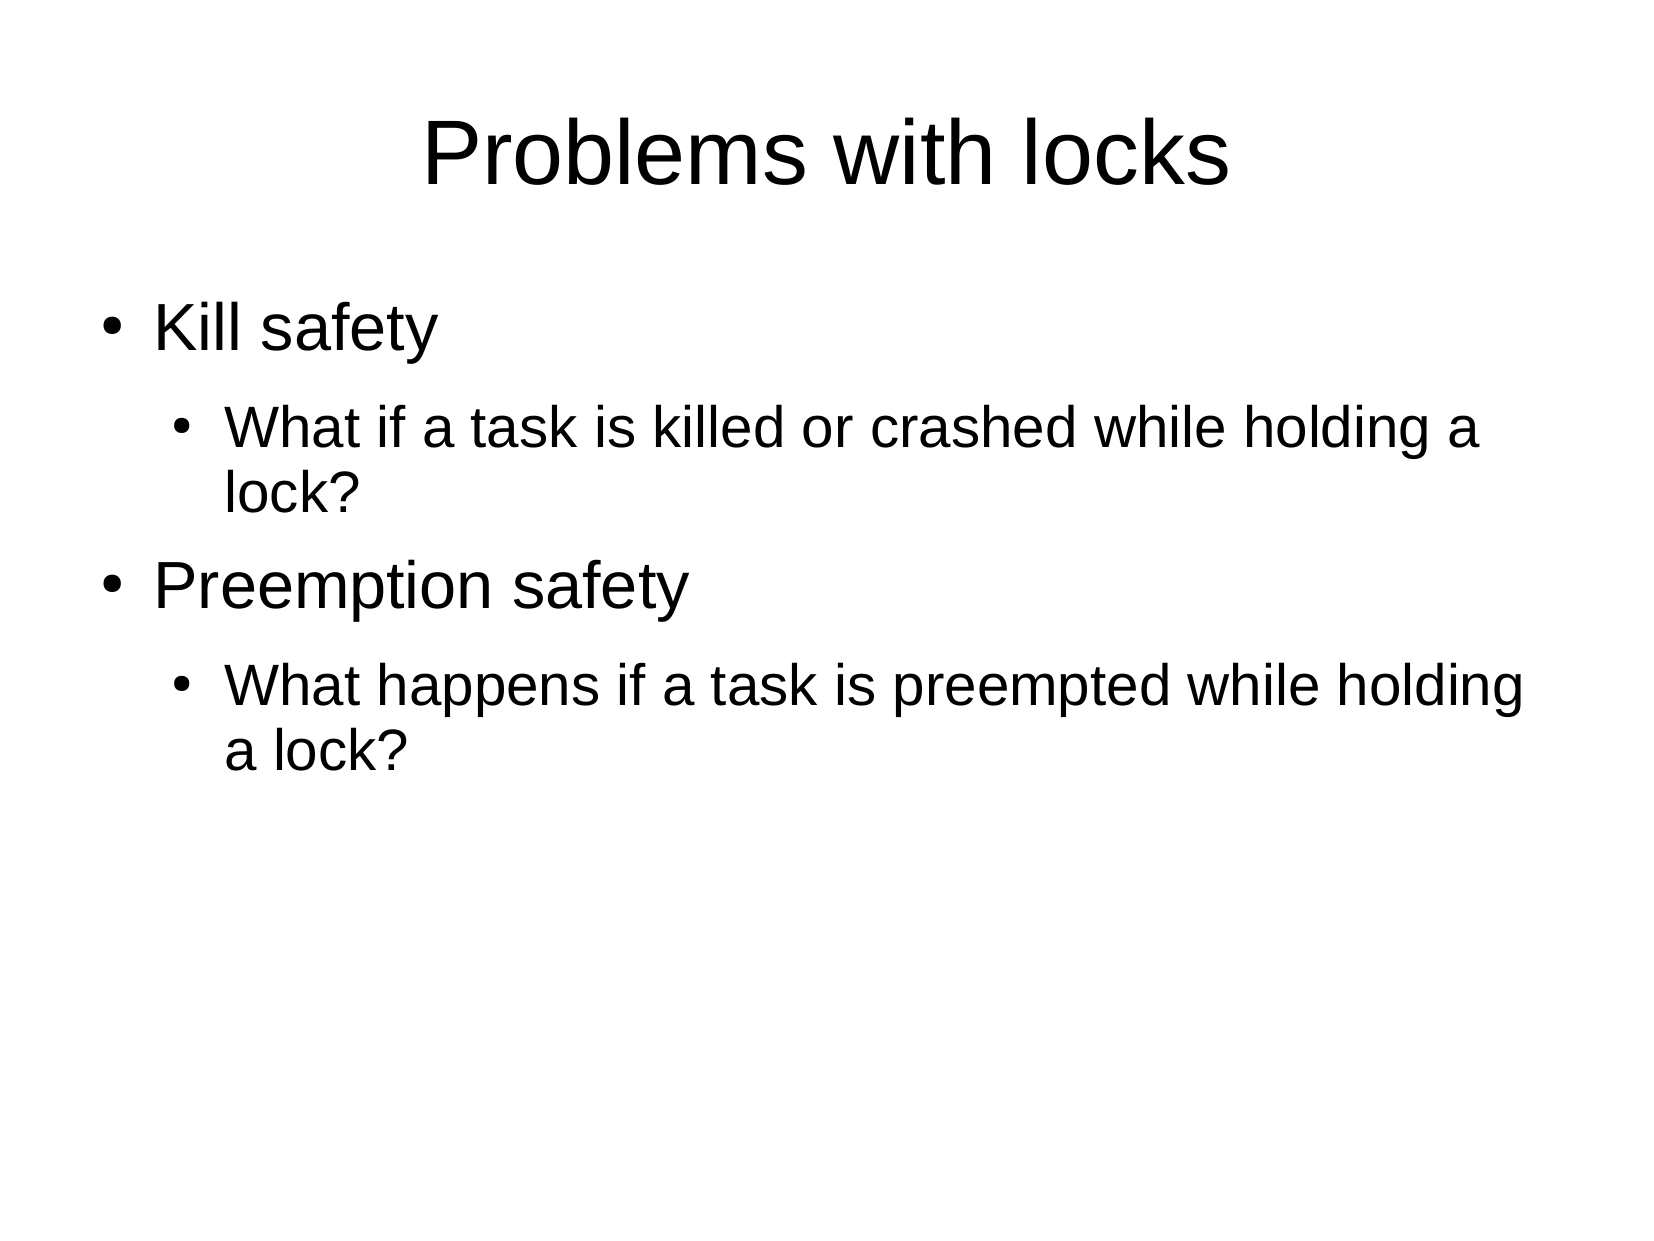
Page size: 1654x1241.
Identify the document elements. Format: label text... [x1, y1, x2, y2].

list Kill safety What if a task is killed or crashed while holding a lock? Preemption safety What happens if a task is preempted while holding a lock? [82, 290, 1571, 1010]
title Problems with locks [82, 49, 1571, 257]
